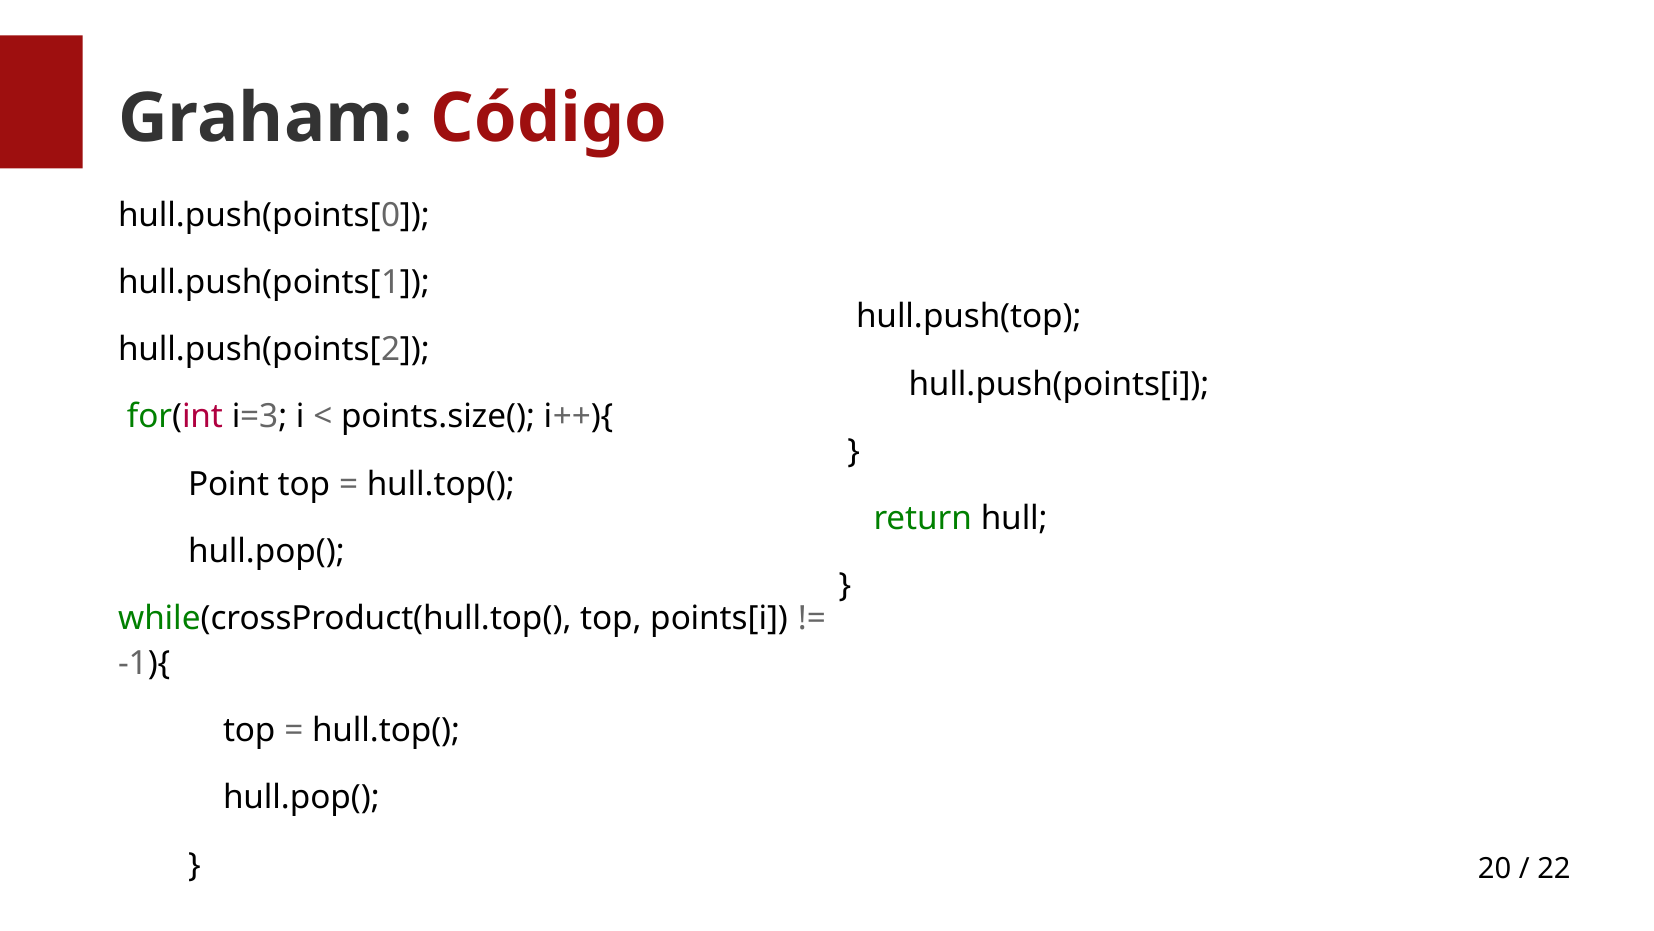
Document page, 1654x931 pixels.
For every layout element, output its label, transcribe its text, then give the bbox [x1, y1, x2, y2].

list hull.push(points[0]); hull.push(points[1]); hull.push(points[2]); for(int i=3; i < points.size(); i++){ Point top = hull.top(); hull.pop(); while(crossProduct(hull.top(), top, points[i]) != -1){ top = hull.top(); hull.pop(); } [118, 346, 839, 886]
list hull.push(top); hull.push(points[i]); } return hull; } [838, 292, 1560, 832]
title Graham: Código [118, 37, 1571, 193]
